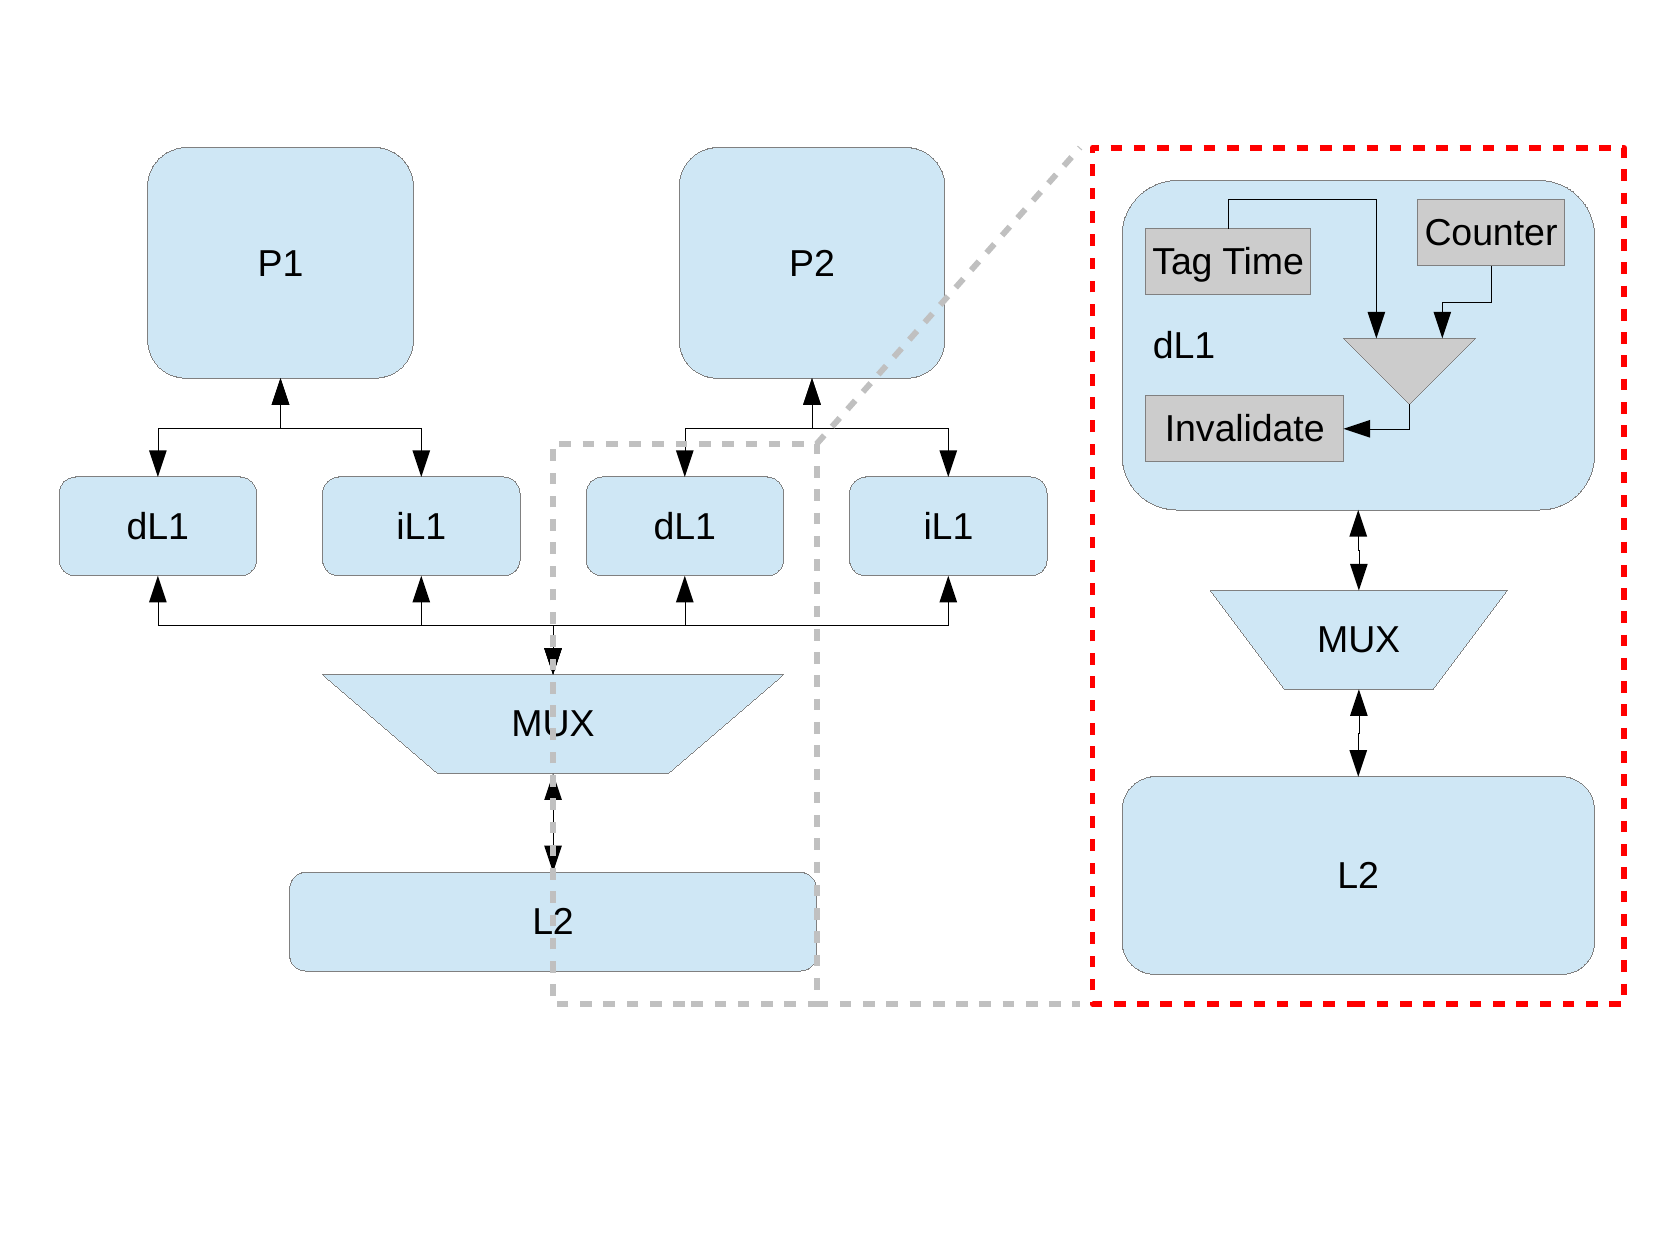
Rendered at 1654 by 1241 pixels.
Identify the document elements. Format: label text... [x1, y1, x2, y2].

text_box P1 [147, 147, 414, 379]
text_box Counter [1417, 199, 1565, 266]
text_box MUX [1210, 590, 1508, 690]
text_box L2 [1122, 776, 1595, 975]
text_box L2 [289, 872, 817, 972]
text_box Tag Time [1145, 228, 1311, 295]
text_box iL1 [849, 476, 1048, 576]
text_box dL1 [586, 476, 784, 576]
text_box MUX [322, 674, 784, 774]
text_box dL1 [1122, 180, 1595, 511]
text_box P2 [679, 147, 945, 379]
text_box Invalidate [1145, 395, 1344, 462]
text_box dL1 [59, 476, 257, 576]
text_box [1343, 338, 1476, 404]
text_box iL1 [322, 476, 521, 576]
